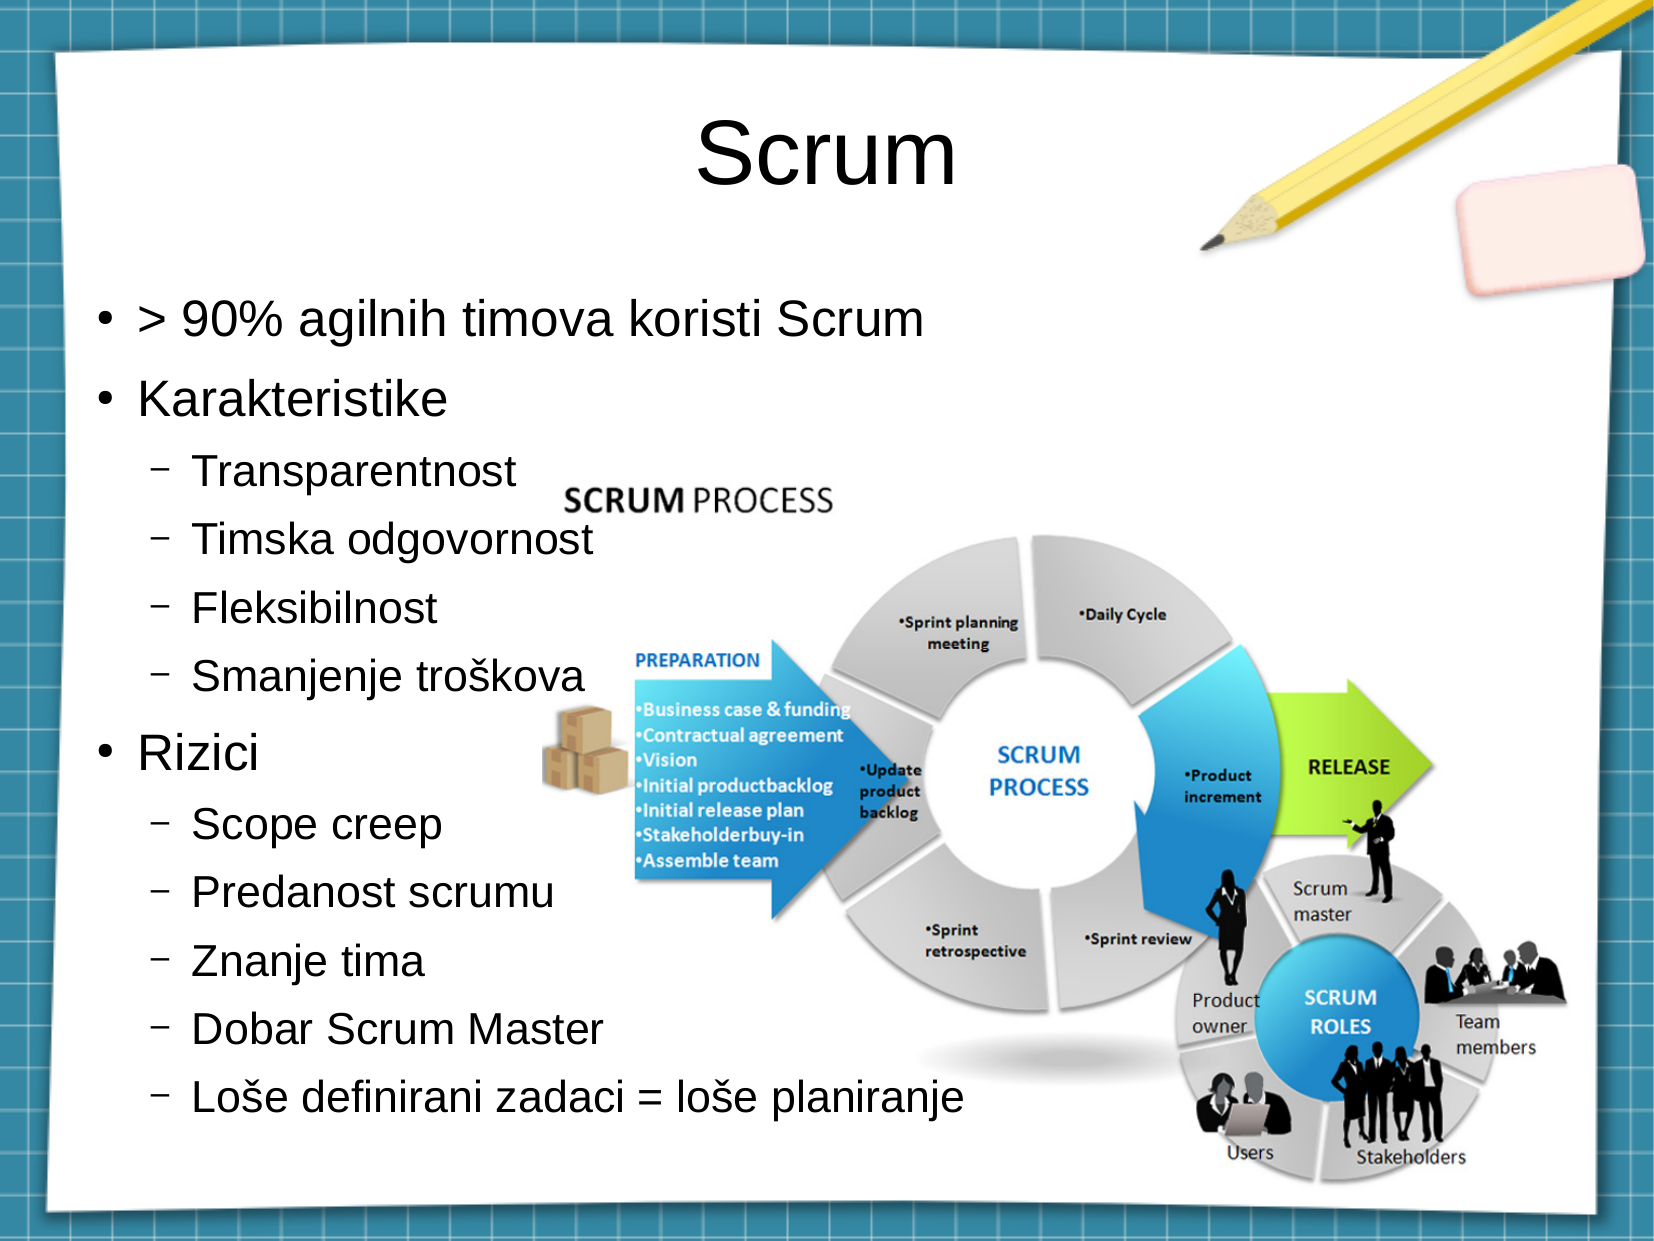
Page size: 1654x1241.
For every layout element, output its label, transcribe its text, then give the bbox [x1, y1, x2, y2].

list > 90% agilnih timova koristi Scrum Karakteristike Transparentnost Timska odgovornost Fleksibilnost Smanjenje troškova Rizici Scope creep Predanost scrumu Znanje tima Dobar Scrum Master Loše definirani zadaci = loše planiranje [82, 290, 1571, 1134]
picture [0, 0, 1654, 1241]
title Scrum [82, 49, 1571, 257]
